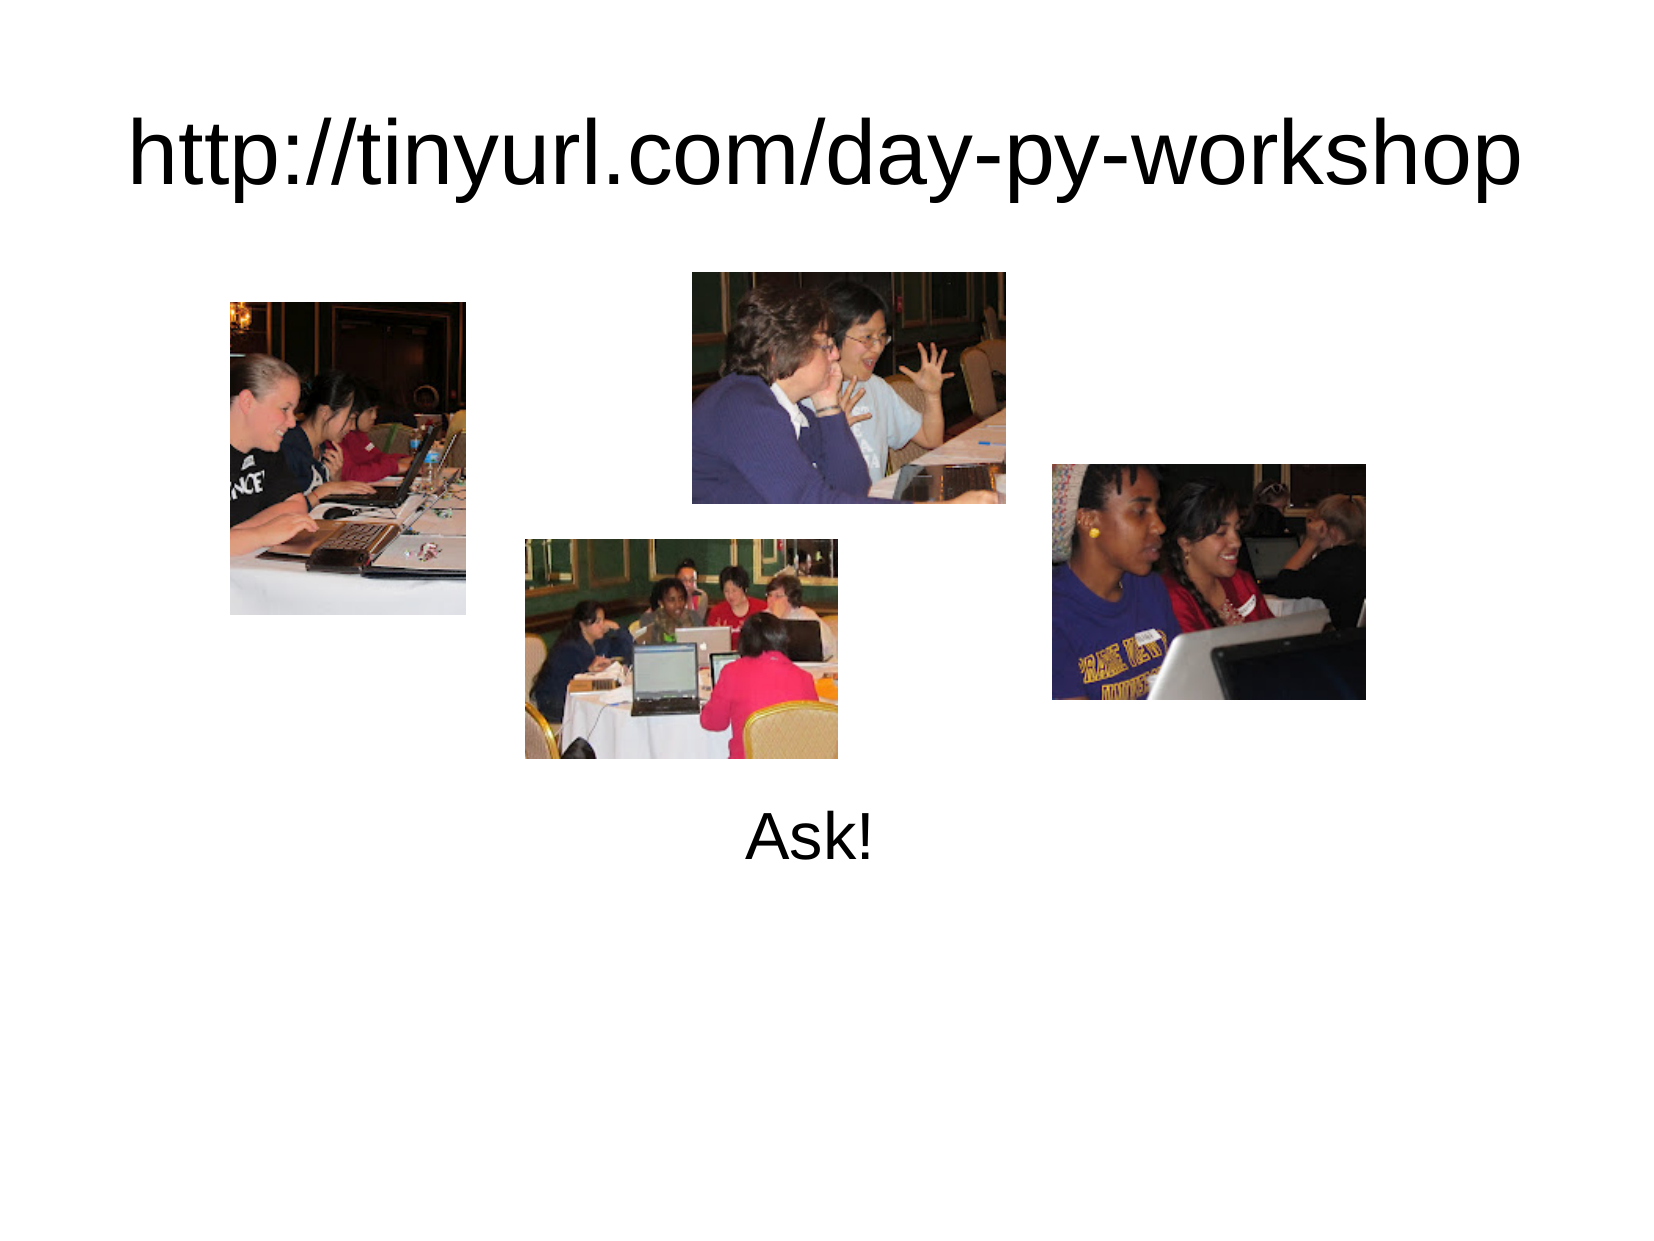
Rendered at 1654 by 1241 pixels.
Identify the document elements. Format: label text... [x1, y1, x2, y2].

picture [525, 539, 838, 759]
title http://tinyurl.com/day-py-workshop [82, 49, 1571, 257]
picture [692, 272, 1006, 504]
picture [1052, 464, 1366, 700]
subtitle Ask! [82, 290, 1538, 1010]
picture [230, 302, 466, 616]
